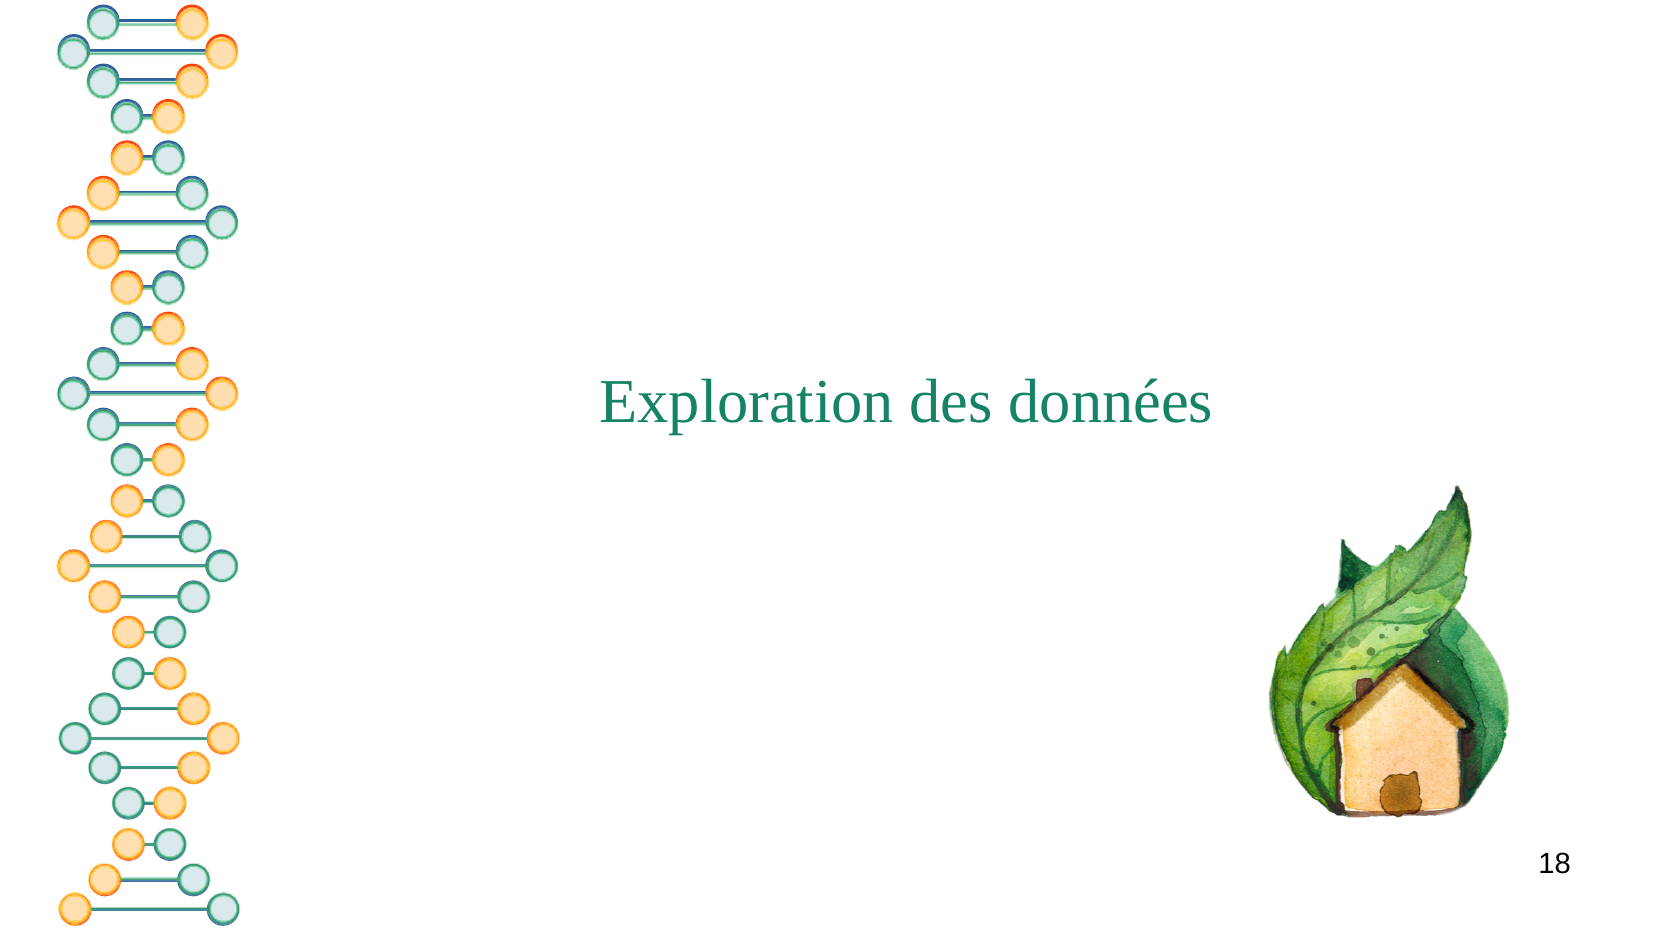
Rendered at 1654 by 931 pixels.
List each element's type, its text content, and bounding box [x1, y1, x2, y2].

title Exploration des données [351, 324, 1571, 479]
picture [1210, 472, 1565, 827]
picture [0, 0, 351, 931]
